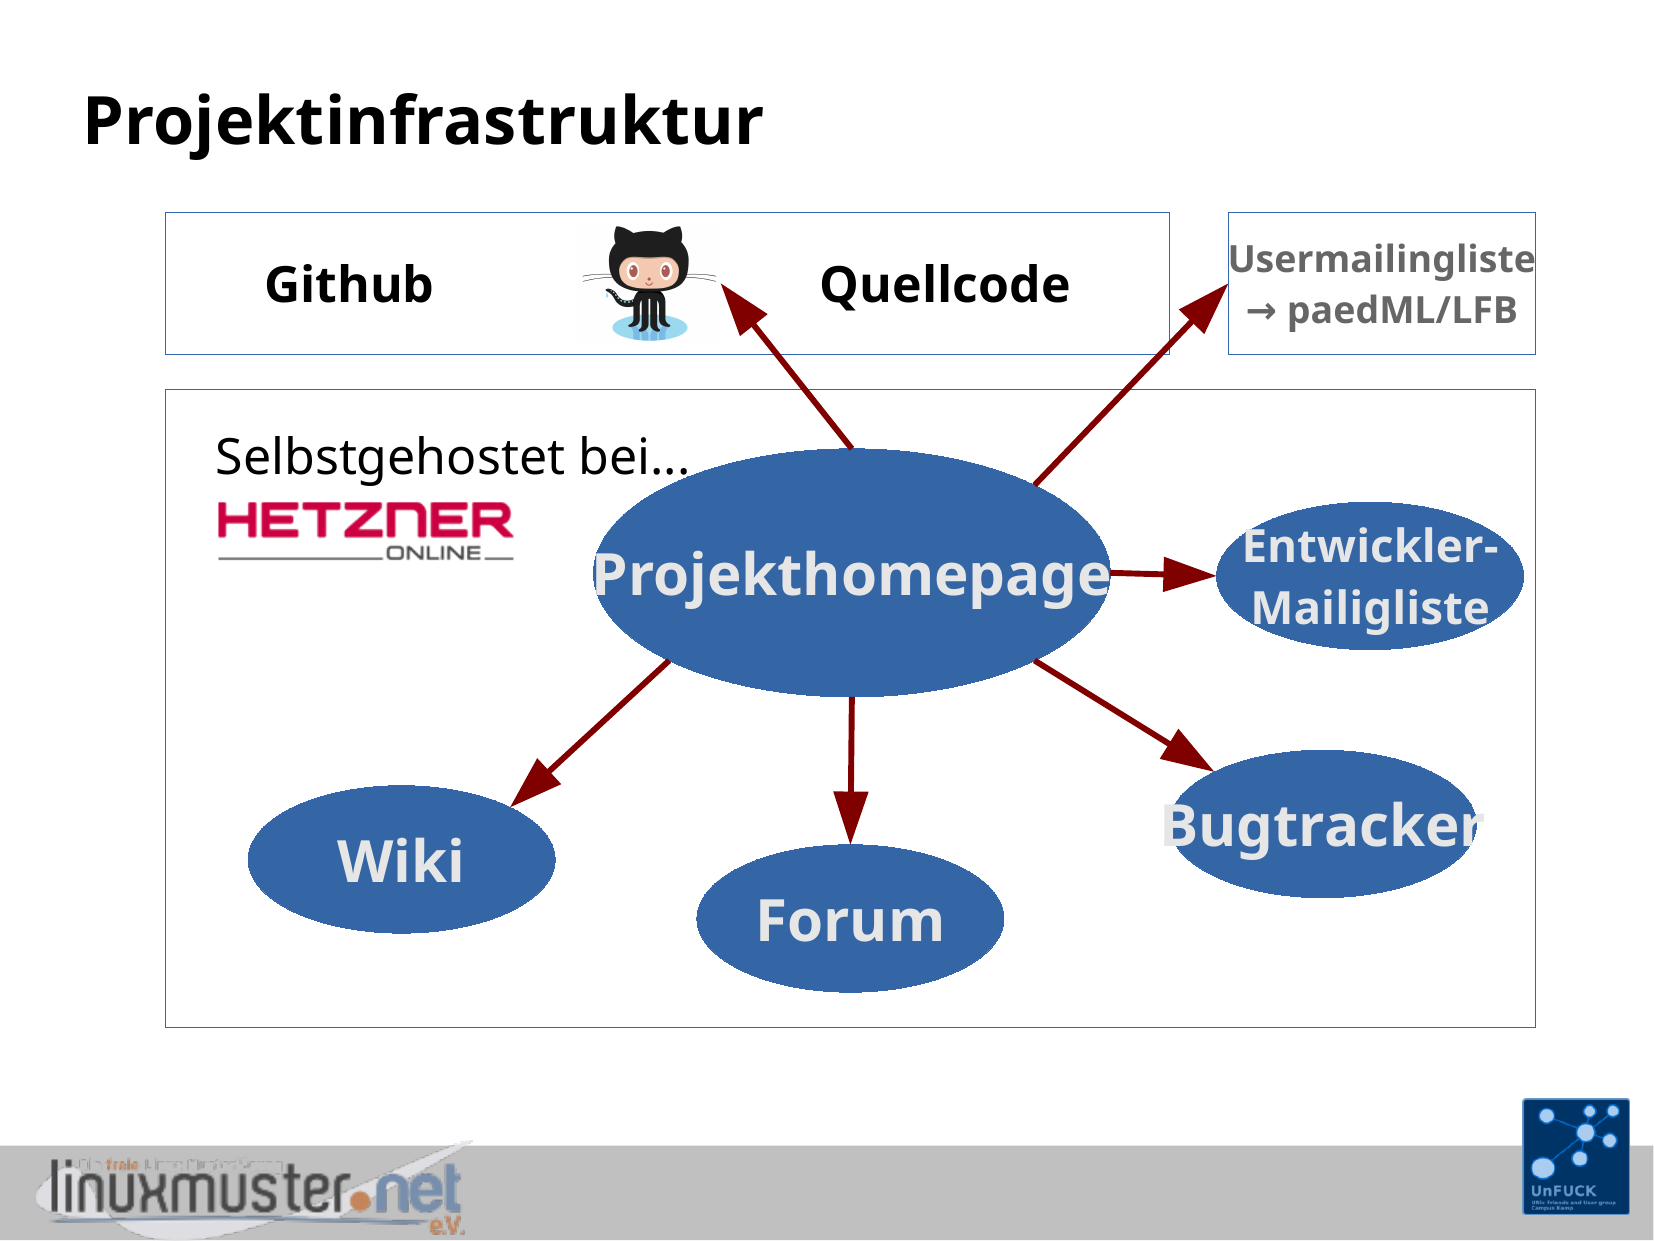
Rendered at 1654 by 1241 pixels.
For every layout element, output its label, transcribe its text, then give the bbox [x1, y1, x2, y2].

text_box Wiki [248, 785, 556, 934]
text_box Entwickler- Mailigliste [1216, 502, 1524, 650]
title Projektinfrastruktur [82, 49, 1571, 189]
text_box Projekthomepage [597, 448, 1111, 697]
picture [36, 1140, 473, 1241]
text_box Bugtracker [1175, 750, 1476, 898]
text_box Forum [696, 844, 1004, 993]
picture [209, 496, 863, 570]
text_box Usermailingliste → paedML/LFB [1228, 212, 1536, 355]
picture [1522, 1098, 1630, 1215]
text_box Selbstgehostet bei... [200, 413, 606, 485]
picture [578, 224, 721, 343]
text_box Github Quellcode [165, 212, 1170, 355]
